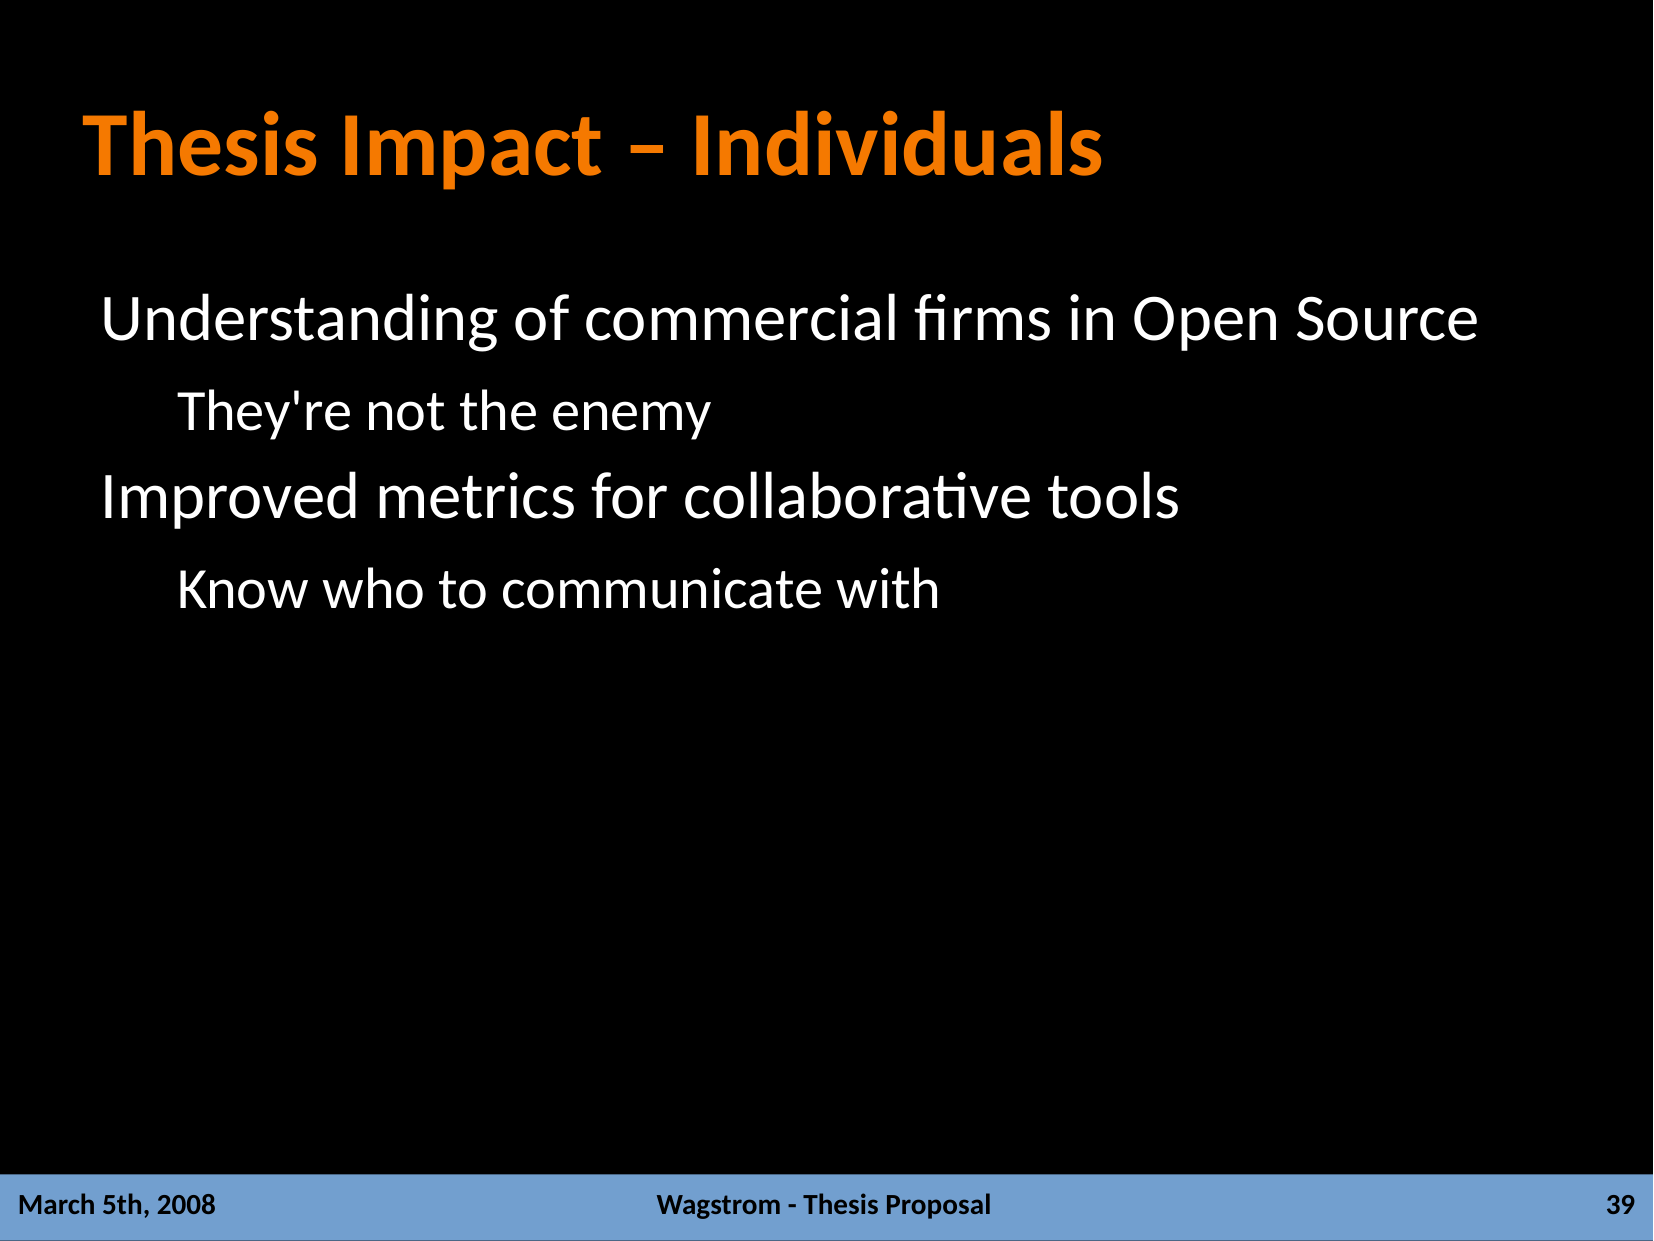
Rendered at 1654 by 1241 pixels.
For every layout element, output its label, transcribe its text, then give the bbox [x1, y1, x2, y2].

list Understanding of commercial firms in Open Source They're not the enemy Improved metrics for collaborative tools Know who to communicate with [82, 290, 1571, 1095]
title Thesis Impact – Individuals [82, 56, 1571, 250]
